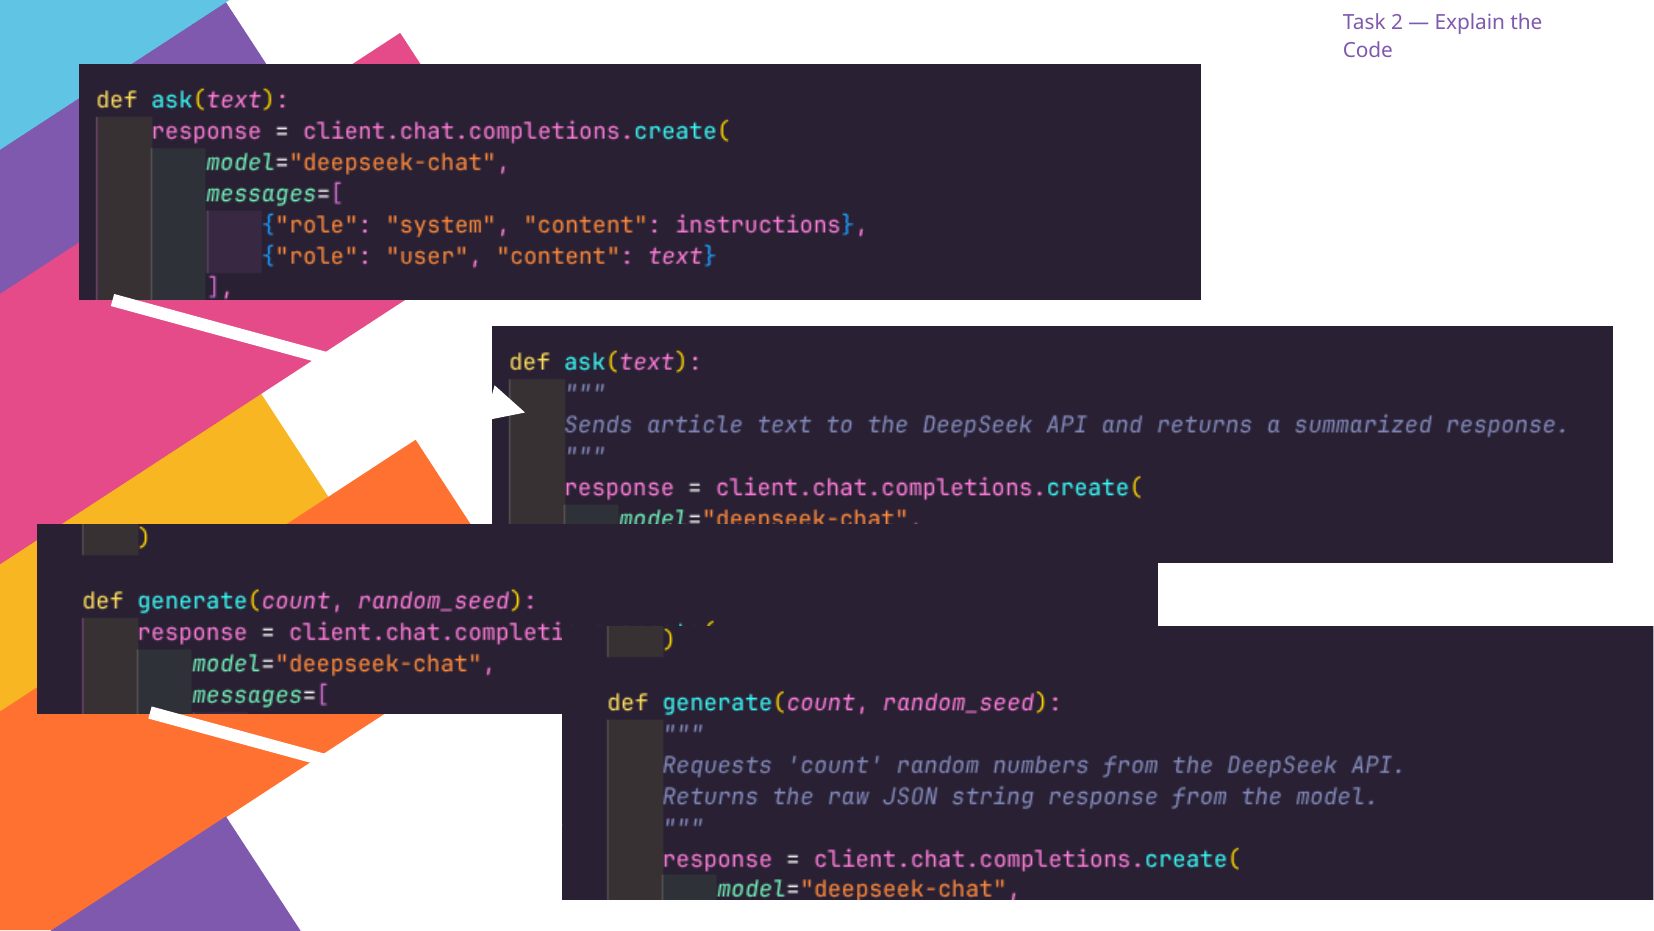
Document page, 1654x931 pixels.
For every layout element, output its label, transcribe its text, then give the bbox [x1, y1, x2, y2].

text_box Task 2 — Explain the Code [1328, 0, 1613, 44]
picture [79, 64, 1201, 301]
picture [37, 326, 1654, 901]
